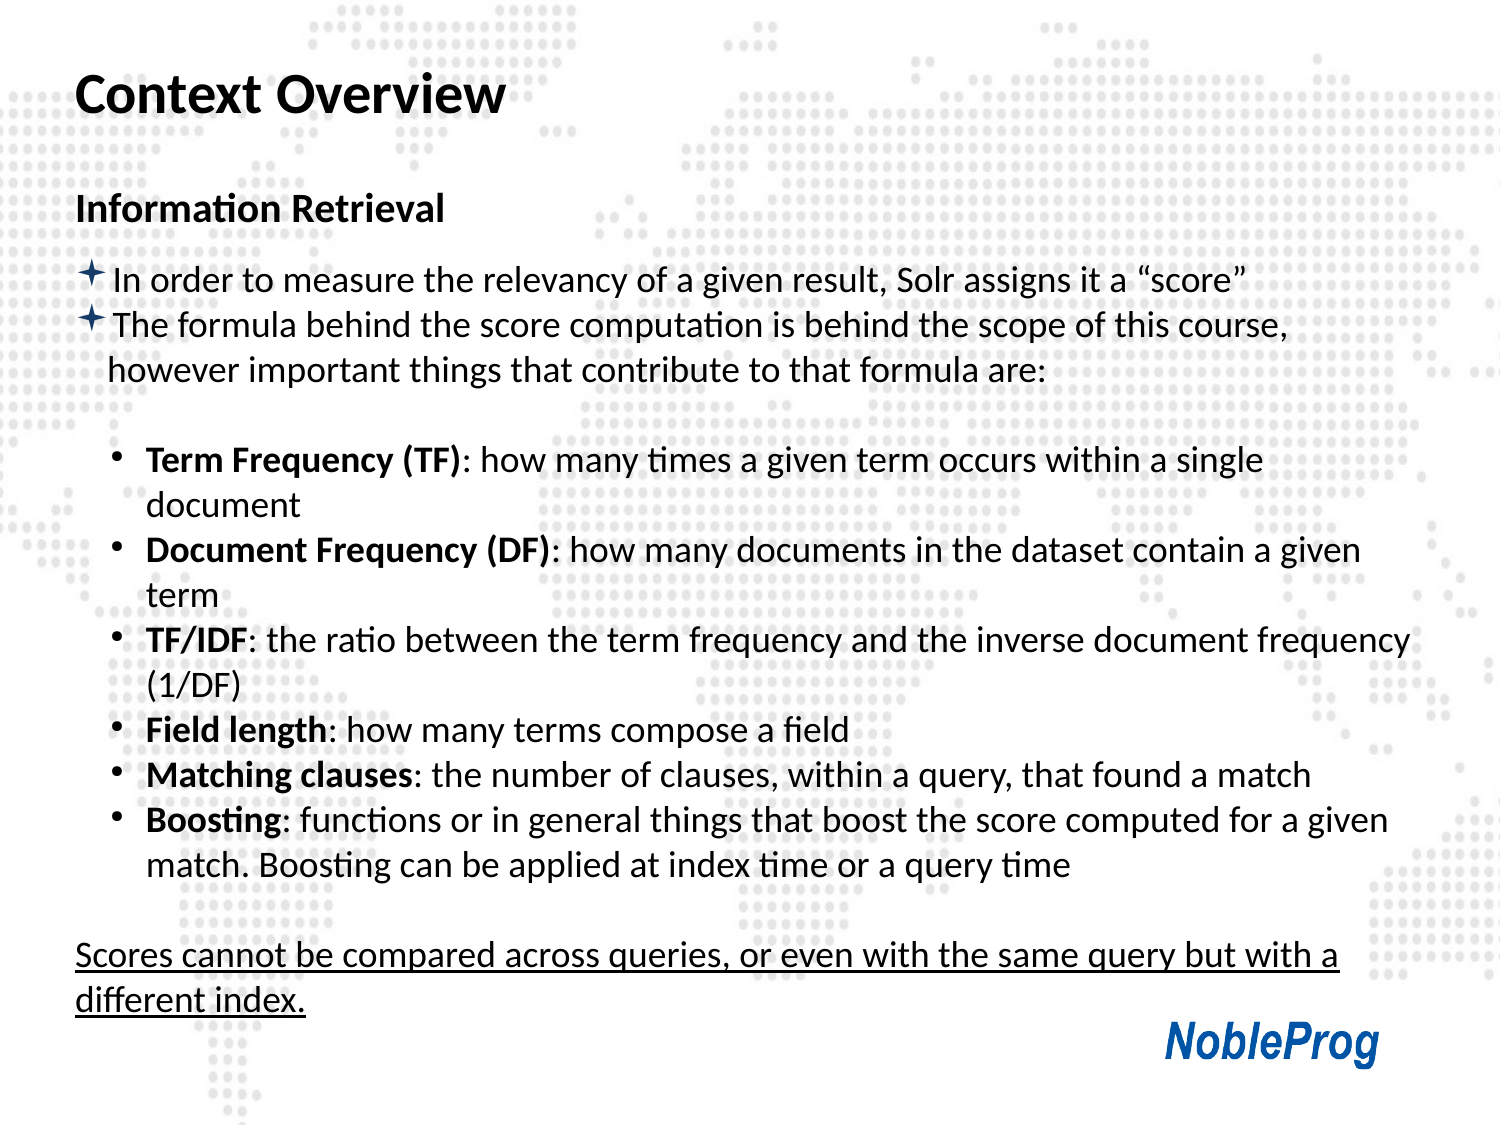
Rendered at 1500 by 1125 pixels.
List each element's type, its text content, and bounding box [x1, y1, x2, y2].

text_box Information Retrieval [75, 180, 1425, 255]
text_box Context Overview [75, 55, 1425, 180]
picture [0, 0, 1500, 1125]
text_box In order to measure the relevancy of a given result, Solr assigns it a “score” The formula behind the score computation is behind the scope of this course, however important things that contribute to that formula are: Term Frequency (TF): how many times a given term occurs within a single document Document Frequency (DF): how many documents in the dataset contain a given term TF/IDF: the ratio between the term frequency and the inverse document frequency (1/DF) Field length: how many terms compose a field Matching clauses: the number of clauses, within a query, that found a match Boosting: functions or in general things that boost the score computed for a given match. Boosting can be applied at index time or a query time Scores cannot be compared across queries, or even with the same query but with a different index. [75, 255, 1425, 906]
